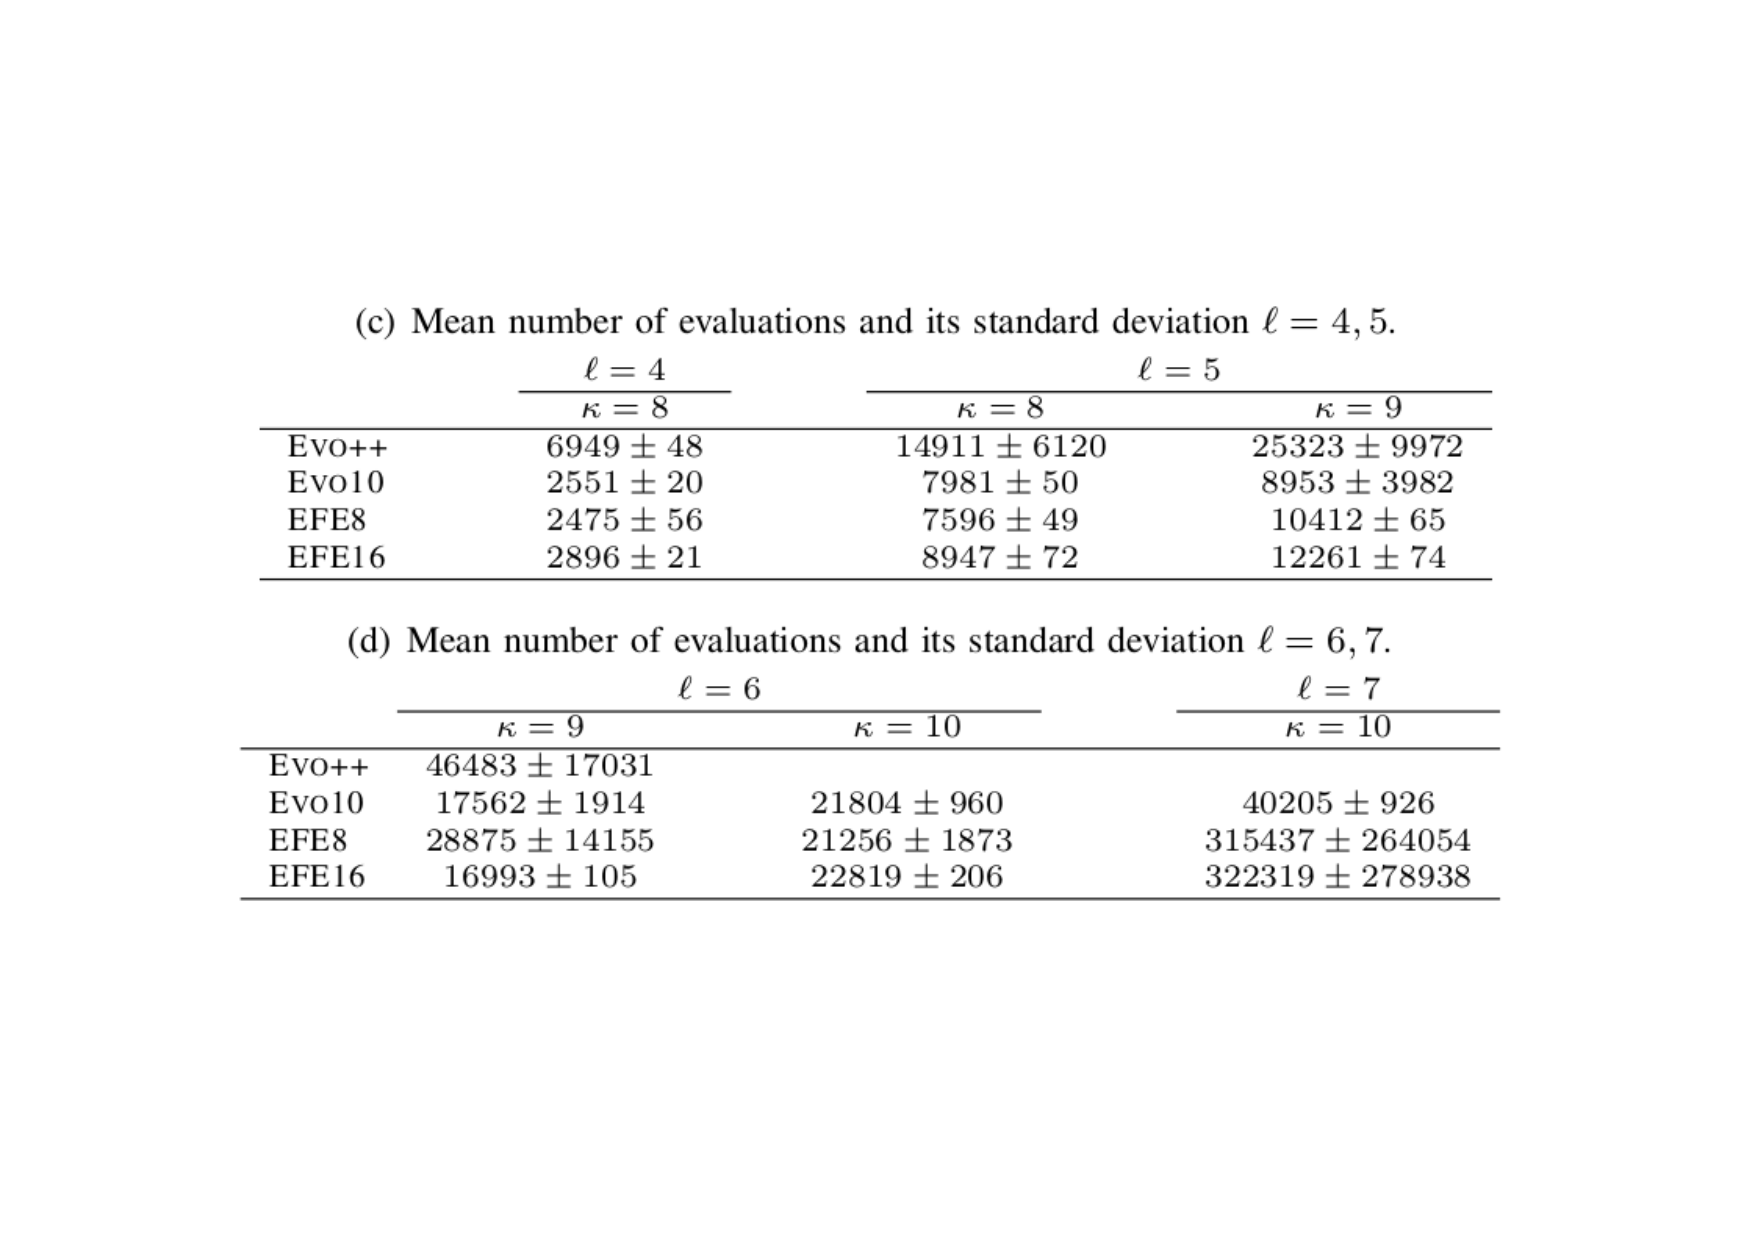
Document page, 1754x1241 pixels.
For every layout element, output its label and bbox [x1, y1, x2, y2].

picture [224, 291, 1530, 951]
